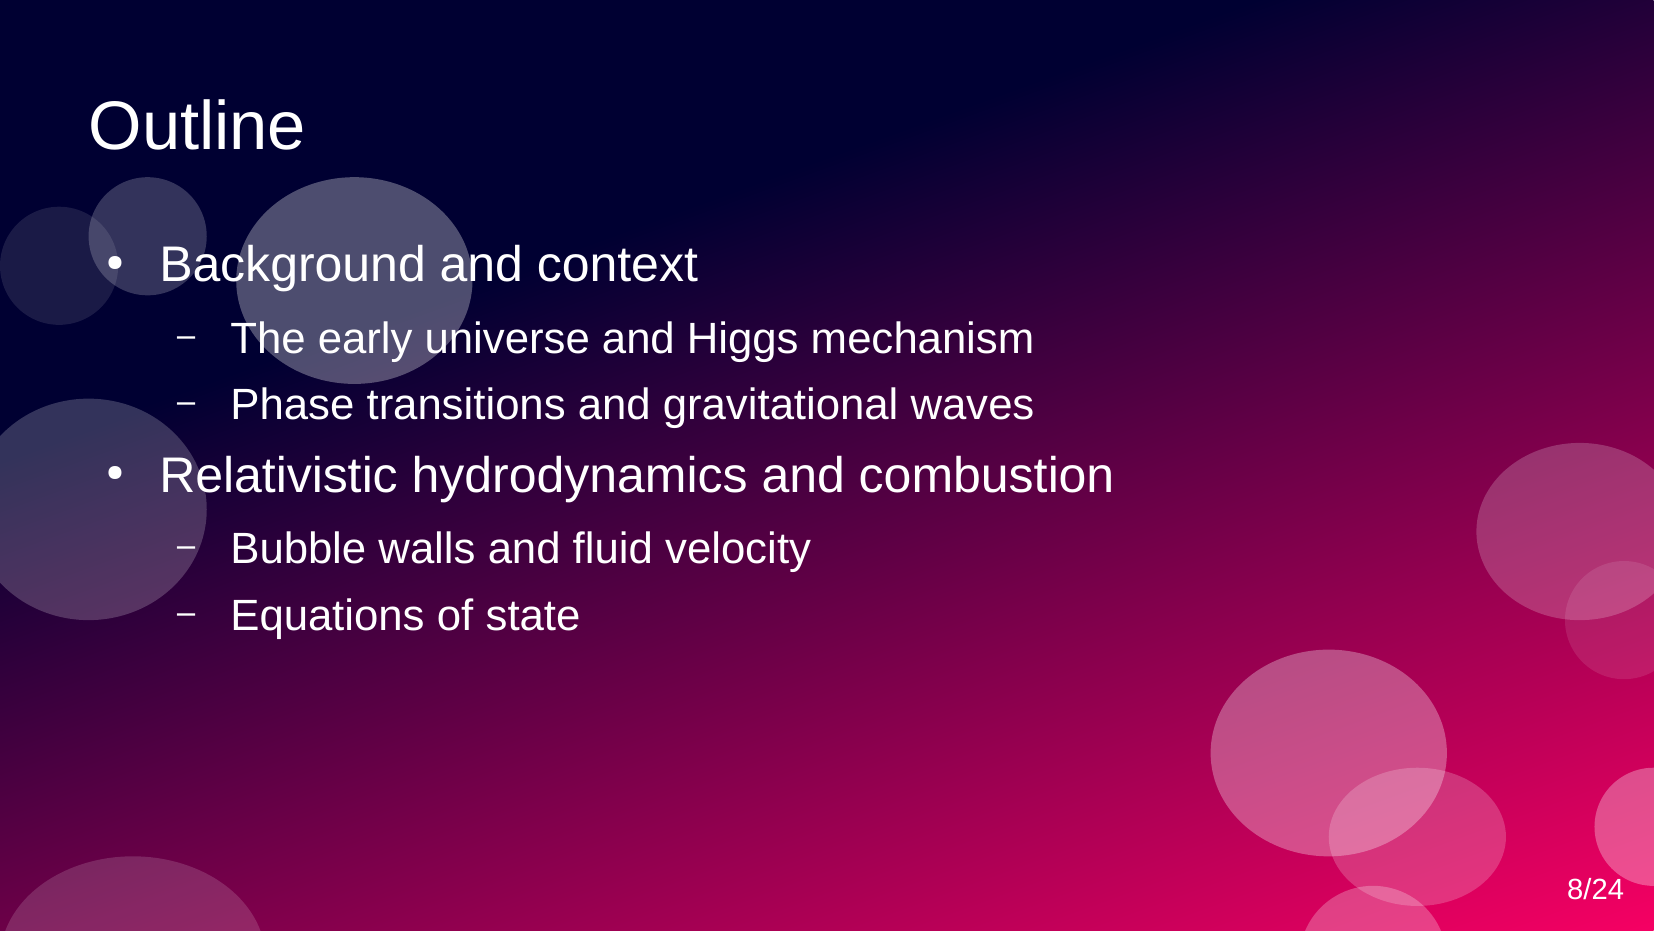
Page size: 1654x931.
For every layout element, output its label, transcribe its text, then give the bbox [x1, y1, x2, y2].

list Background and context The early universe and Higgs mechanism Phase transitions and gravitational waves Relativistic hydrodynamics and combustion Bubble walls and fluid velocity Equations of state [88, 236, 1565, 827]
title Outline [88, 44, 1565, 207]
